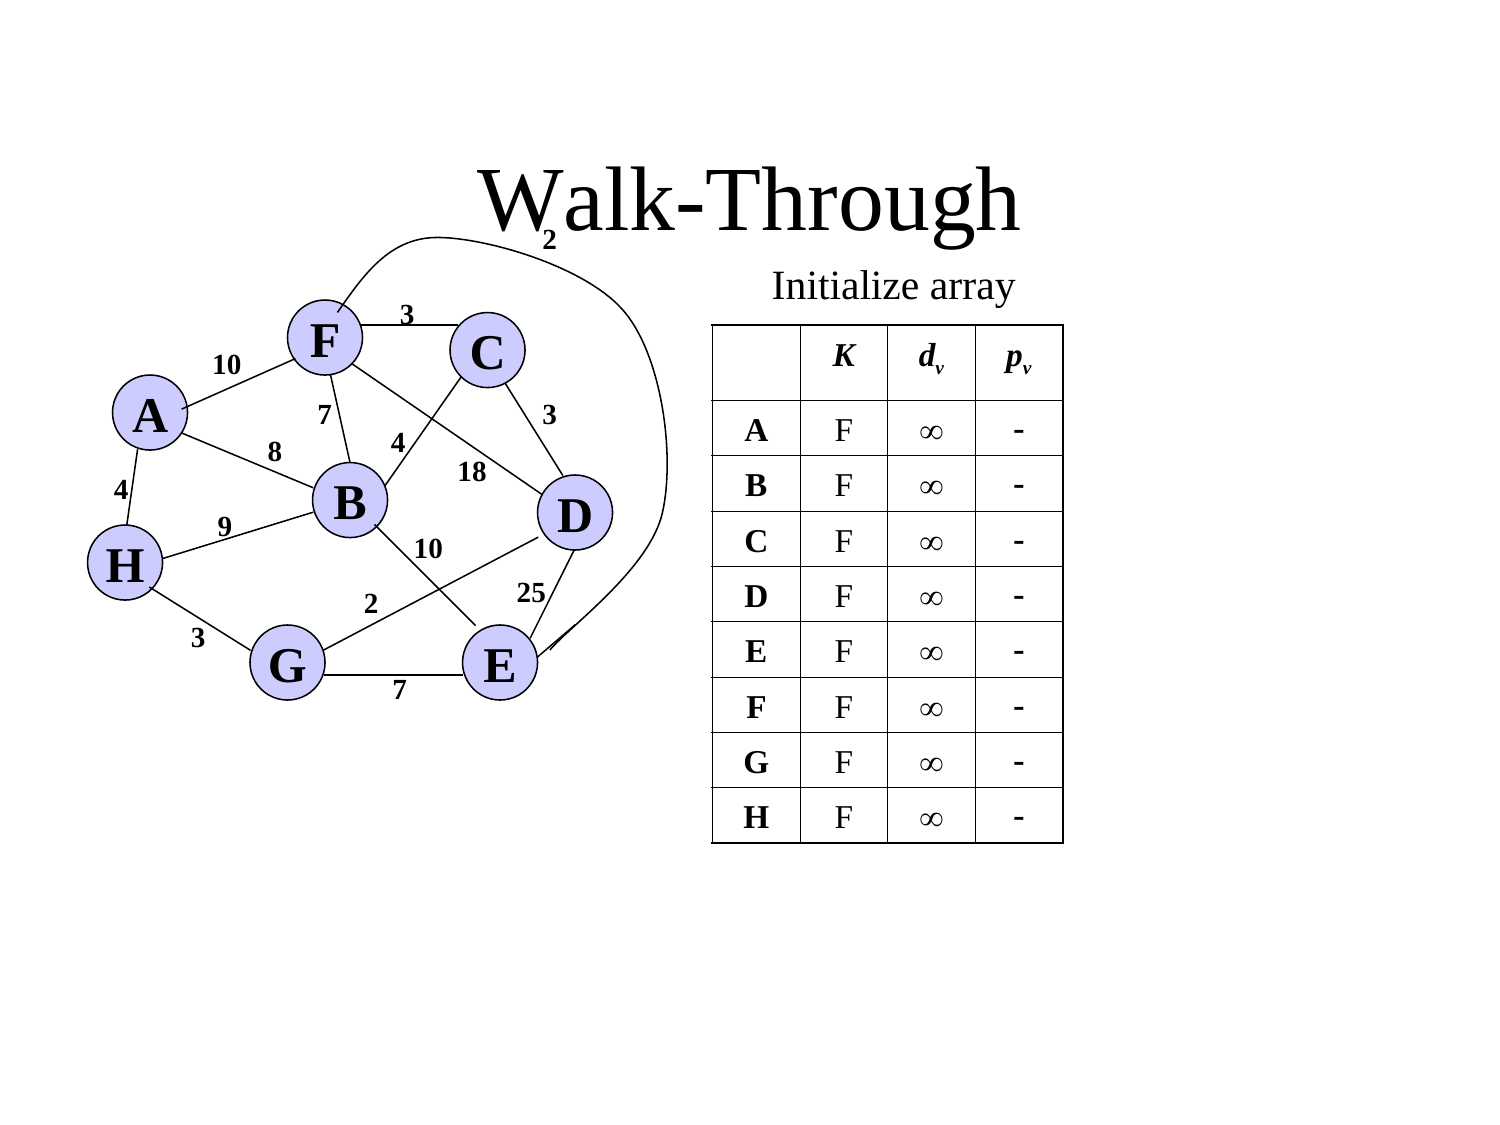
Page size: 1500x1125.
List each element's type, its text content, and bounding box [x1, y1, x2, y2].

text_box Initialize array [756, 249, 1033, 316]
text_box 4 [130, 462, 147, 513]
table_cell  [888, 788, 975, 842]
text_box 4 [373, 416, 424, 467]
table_cell F [801, 788, 887, 842]
text_box 9 [200, 499, 251, 551]
table_cell  [888, 567, 975, 621]
text_box 4 [96, 462, 134, 513]
title Walk-Through [357, 239, 594, 288]
text_box 3 [382, 287, 433, 338]
table_cell  [976, 733, 1062, 787]
text_box 2 [346, 576, 397, 628]
text_box B [312, 462, 388, 538]
text_box H [87, 525, 163, 601]
text_box 25 [492, 565, 571, 617]
text_box 3 [173, 610, 224, 662]
text_box D [537, 474, 613, 551]
title Walk-Through [112, 99, 1388, 288]
table_header pv [976, 326, 1062, 400]
table_cell F [801, 401, 887, 455]
text_box 8 [249, 424, 301, 476]
table_cell B [713, 456, 800, 511]
table_cell A [713, 401, 800, 455]
table_header dv [888, 326, 975, 400]
table_cell  [888, 401, 975, 455]
text_box G [249, 624, 326, 701]
text_box F [287, 299, 363, 376]
table_cell F [801, 456, 887, 511]
text_box 10 [389, 521, 468, 572]
table_cell  [888, 733, 975, 787]
table_cell H [713, 788, 800, 842]
table_cell G [713, 733, 800, 787]
text_box E [462, 624, 538, 701]
text_box 7 [299, 387, 351, 438]
table_cell F [801, 567, 887, 621]
table_cell  [976, 678, 1062, 732]
table_cell F [801, 733, 887, 787]
table_cell F [801, 512, 887, 566]
table_cell F [801, 622, 887, 677]
table_cell  [888, 456, 975, 511]
table_cell F [713, 678, 800, 732]
table_cell E [713, 622, 800, 677]
text_box 7 [374, 662, 426, 713]
table_cell  [888, 678, 975, 732]
table_cell  [976, 401, 1062, 455]
table_cell D [713, 567, 800, 621]
table_cell  [976, 567, 1062, 621]
table_cell F [801, 678, 887, 732]
table_cell  [976, 622, 1062, 677]
text_box C [450, 312, 526, 388]
table_header [713, 326, 800, 400]
table_cell  [888, 512, 975, 566]
text_box 3 [524, 387, 576, 438]
text_box 2 [524, 212, 576, 263]
table_cell C [713, 512, 800, 566]
text_box 18 [433, 444, 511, 495]
table_cell  [976, 512, 1062, 566]
text_box A [112, 375, 188, 451]
text_box 10 [187, 337, 267, 388]
table_cell  [976, 788, 1062, 842]
table_cell  [888, 622, 975, 677]
table_header K [801, 326, 887, 400]
table_cell  [976, 456, 1062, 511]
